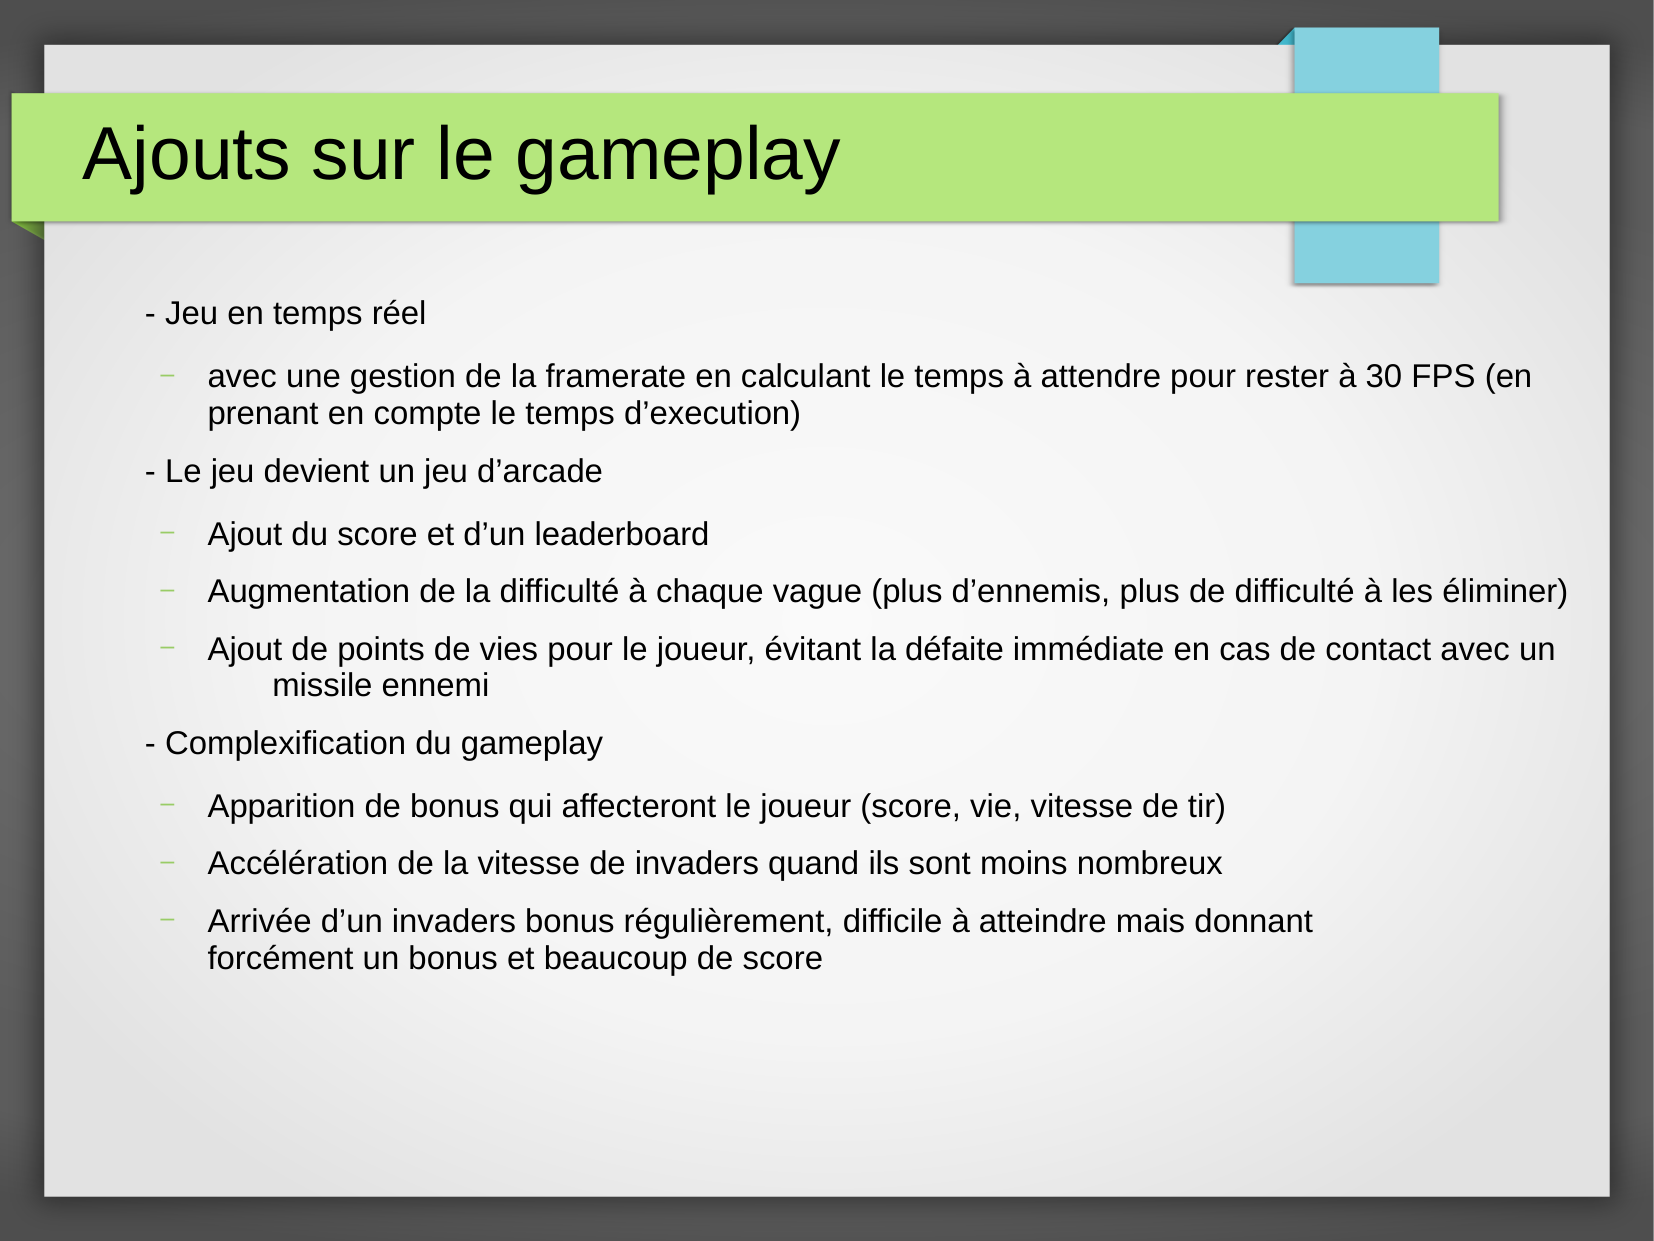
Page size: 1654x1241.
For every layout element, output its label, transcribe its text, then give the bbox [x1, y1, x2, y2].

list - Jeu en temps réel avec une gestion de la framerate en calculant le temps à attendre pour rester à 30 FPS (en prenant en compte le temps d’execution) - Le jeu devient un jeu d’arcade Ajout du score et d’un leaderboard Augmentation de la difficulté à chaque vague (plus d’ennemis, plus de difficulté à les éliminer) Ajout de points de vies pour le joueur, évitant la défaite immédiate en cas de contact avec un missile ennemi - Complexification du gameplay Apparition de bonus qui affecteront le joueur (score, vie, vitesse de tir) Accélération de la vitesse de invaders quand ils sont moins nombreux Arrivée d’un invaders bonus régulièrement, difficile à atteindre mais donnant forcément un bonus et beaucoup de score [82, 295, 1571, 1015]
picture [0, 0, 1654, 1241]
title Ajouts sur le gameplay [82, 94, 1264, 213]
